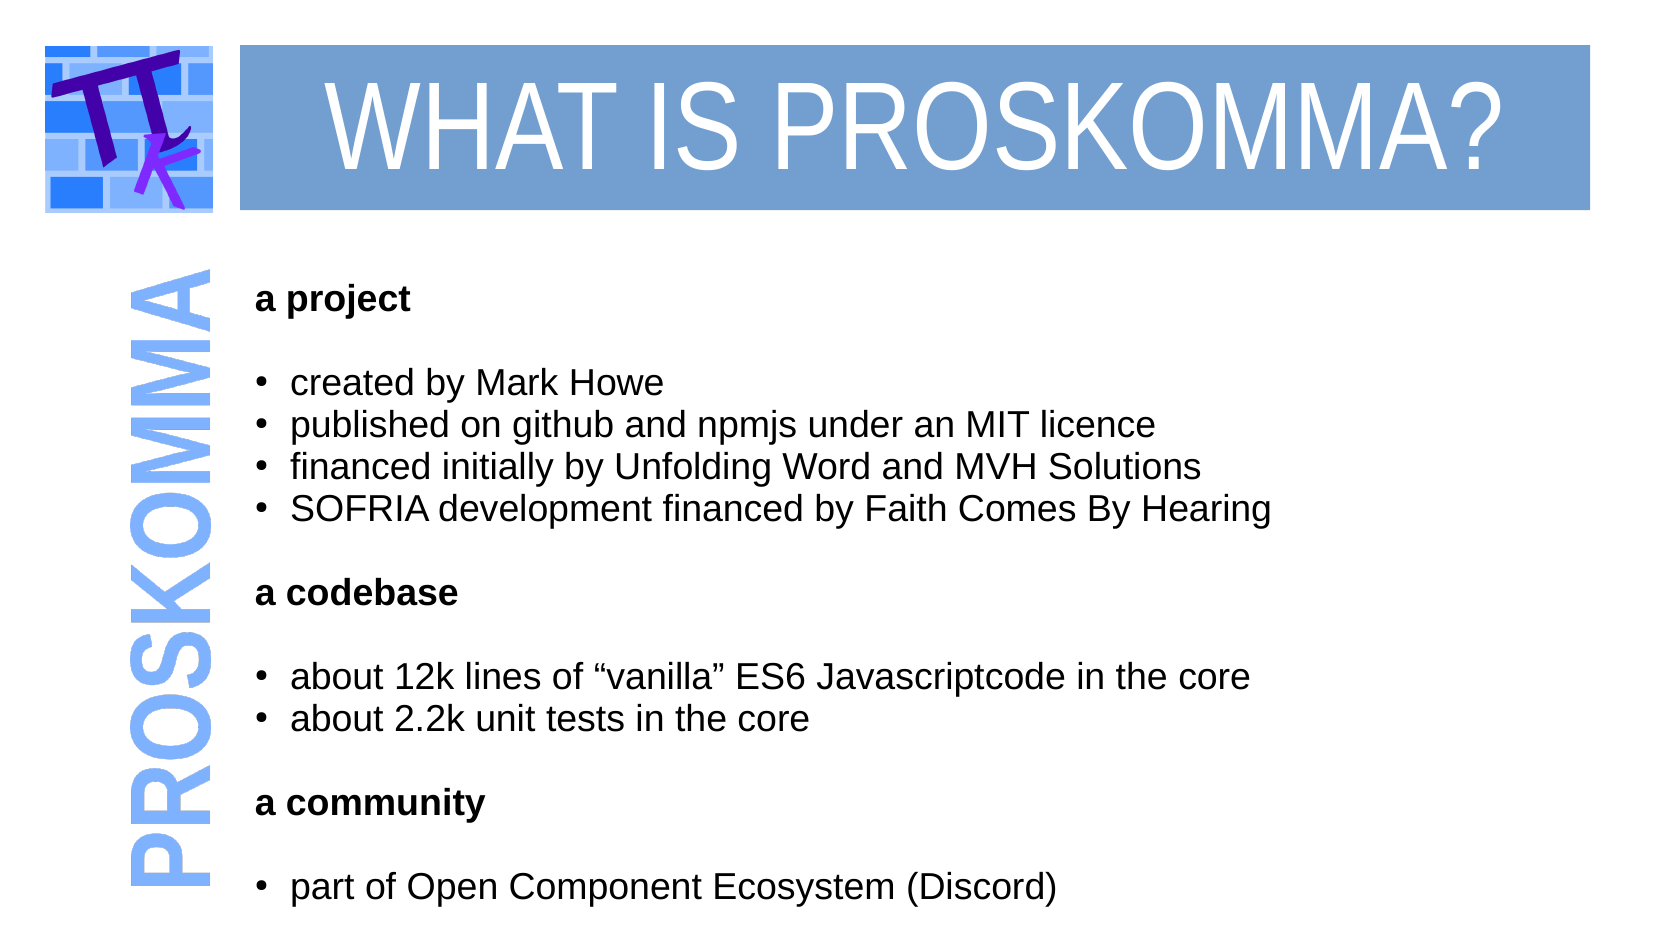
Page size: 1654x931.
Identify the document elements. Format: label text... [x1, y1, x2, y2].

picture [45, 46, 213, 213]
text_box a project created by Mark Howe published on github and npmjs under an MIT licence financed initially by Unfolding Word and MVH Solutions SOFRIA development financed by Faith Comes By Hearing a codebase about 12k lines of “vanilla” ES6 Javascriptcode in the core about 2.2k unit tests in the core a community part of Open Component Ecosystem (Discord) [240, 270, 1591, 915]
text_box WHAT IS PROSKOMMA? [240, 45, 1591, 211]
picture [130, 269, 211, 886]
